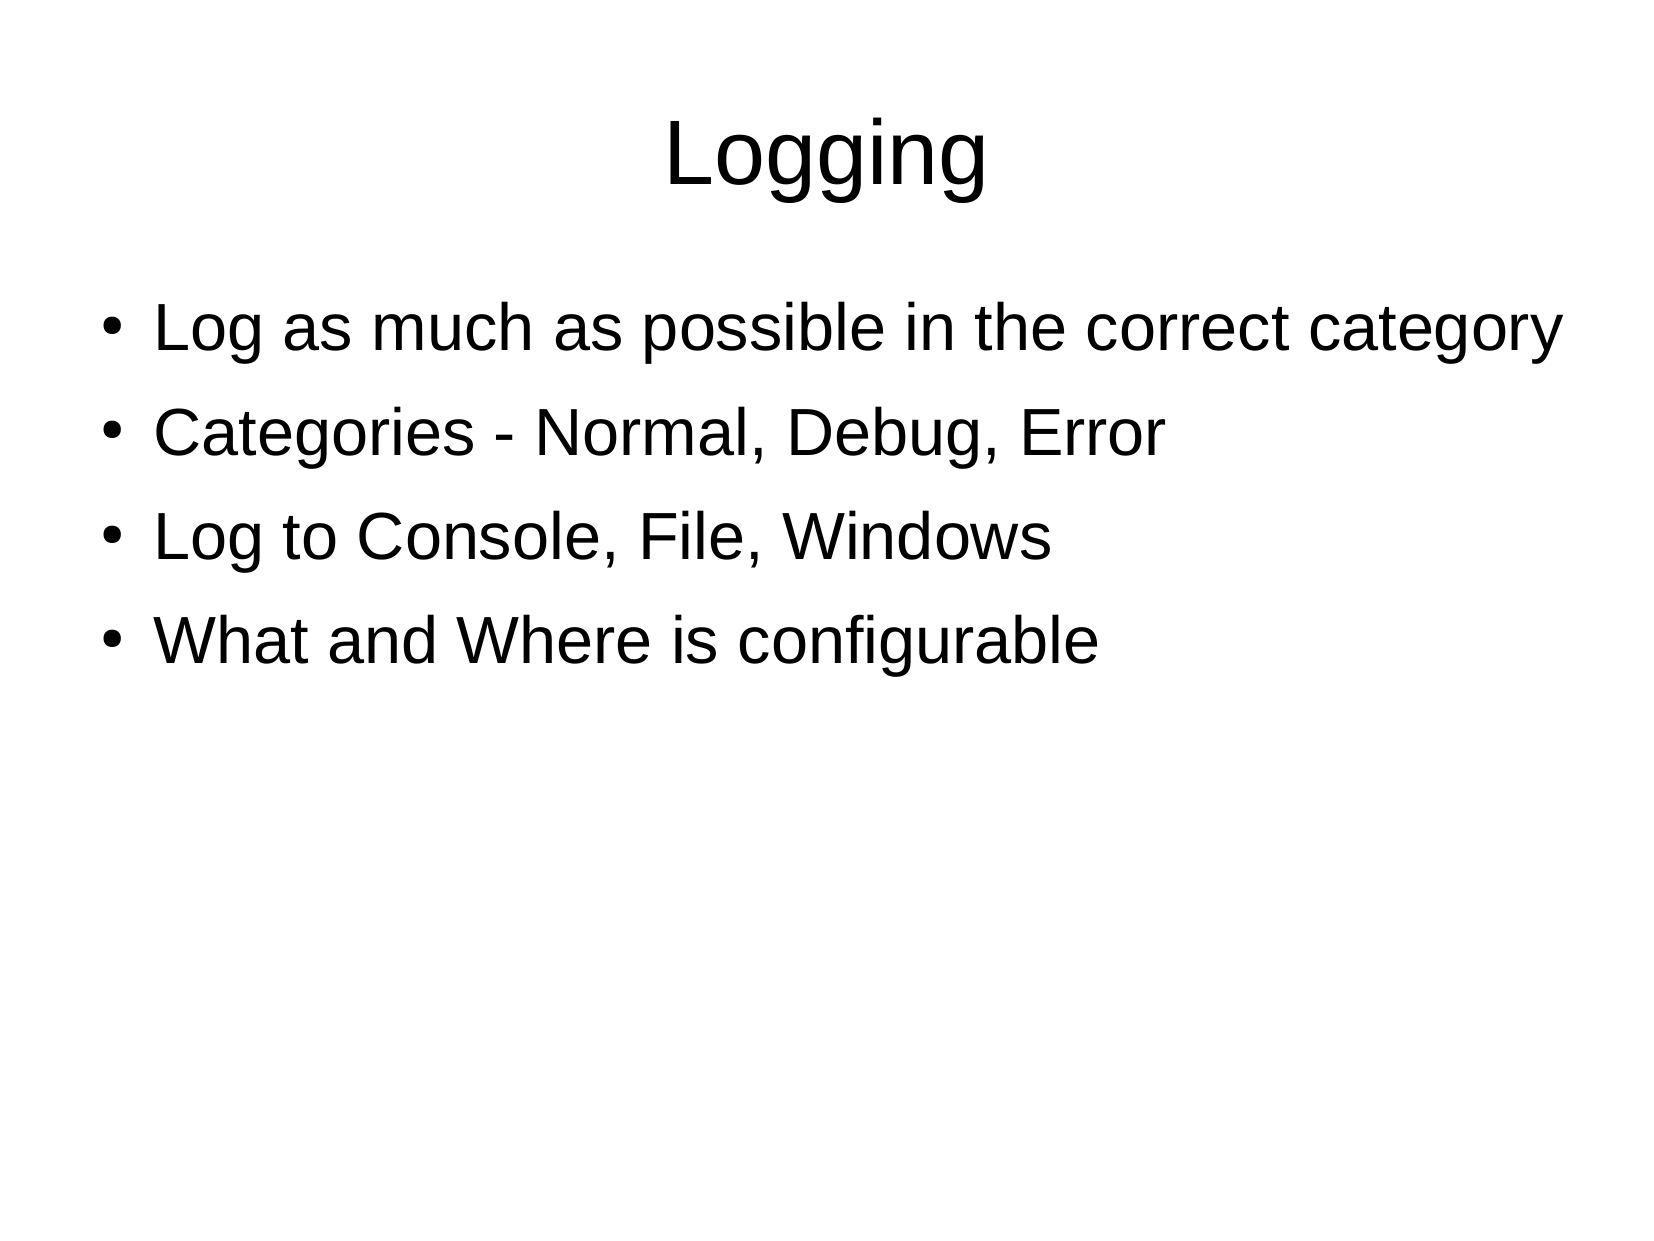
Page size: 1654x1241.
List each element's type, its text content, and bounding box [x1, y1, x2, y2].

list Log as much as possible in the correct category Categories - Normal, Debug, Error Log to Console, File, Windows What and Where is configurable [82, 290, 1571, 1010]
title Logging [82, 49, 1571, 257]
